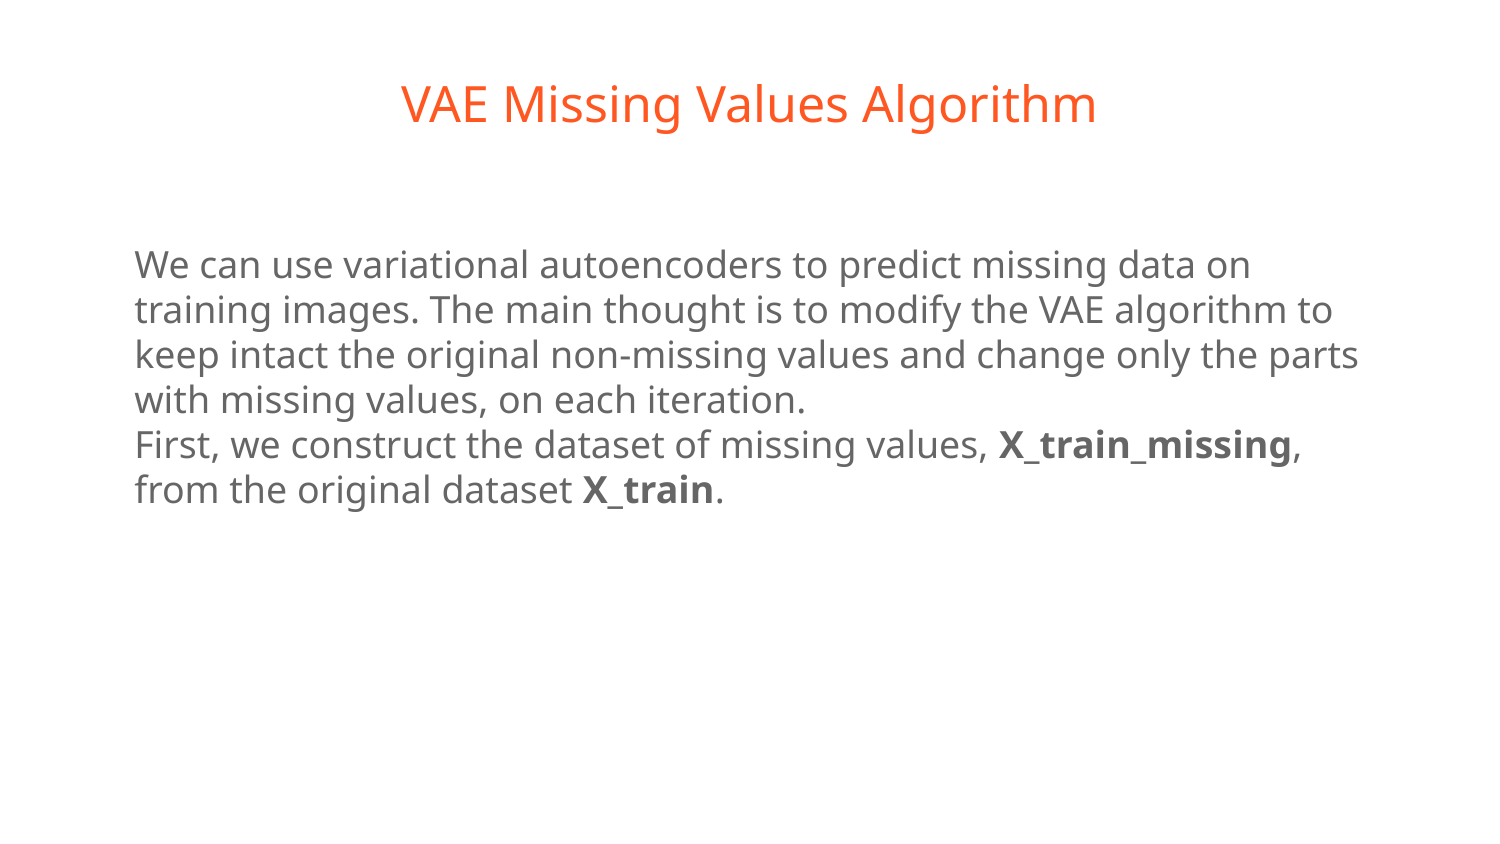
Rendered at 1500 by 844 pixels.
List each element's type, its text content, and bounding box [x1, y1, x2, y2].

title VAE Missing Values Algorithm [119, 57, 1381, 180]
list We can use variational autoencoders to predict missing data on training images. The main thought is to modify the VAE algorithm to keep intact the original non-missing values and change only the parts with missing values, on each iteration. First, we construct the dataset of missing values, X_train_missing, from the original dataset X_train. [119, 225, 1381, 769]
